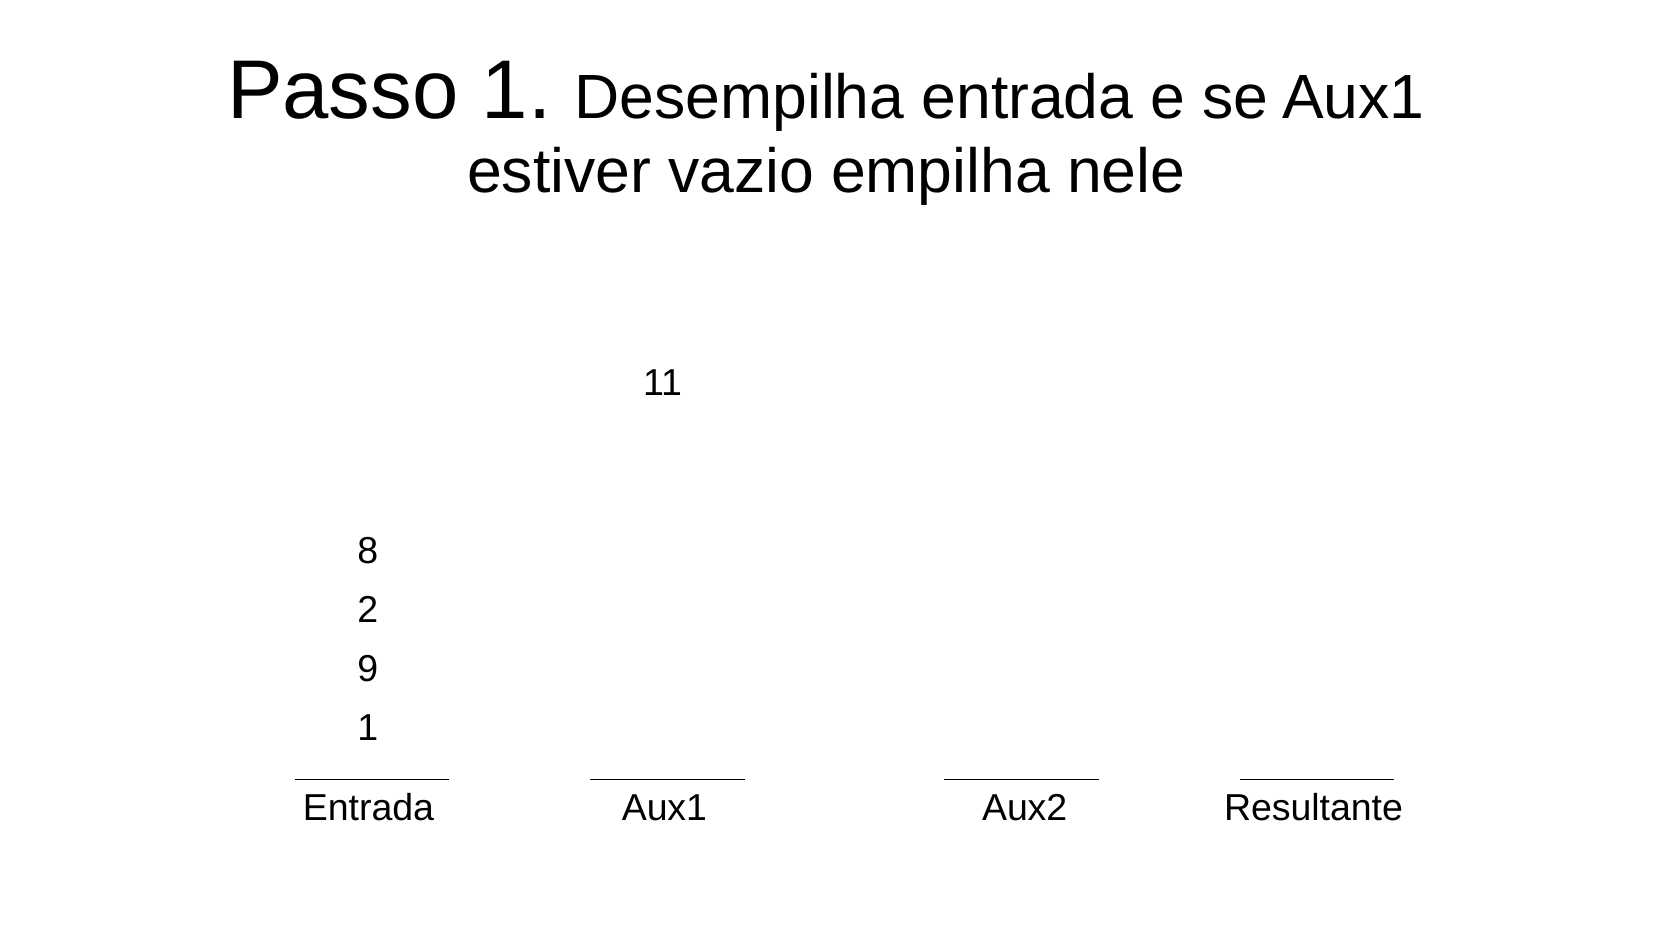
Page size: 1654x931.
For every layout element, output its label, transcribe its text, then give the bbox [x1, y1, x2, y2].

text_box 8 [342, 521, 393, 579]
text_box Passo 1. Desempilha entrada e se Aux1 estiver vazio empilha nele [212, 35, 1512, 214]
text_box Aux1 [607, 780, 723, 837]
text_box 9 [342, 640, 393, 697]
text_box 1 [342, 699, 393, 756]
text_box Resultante [1209, 779, 1418, 837]
text_box 11 [628, 354, 697, 412]
text_box Entrada [288, 779, 449, 837]
text_box Aux2 [967, 780, 1083, 837]
text_box 2 [342, 580, 393, 638]
